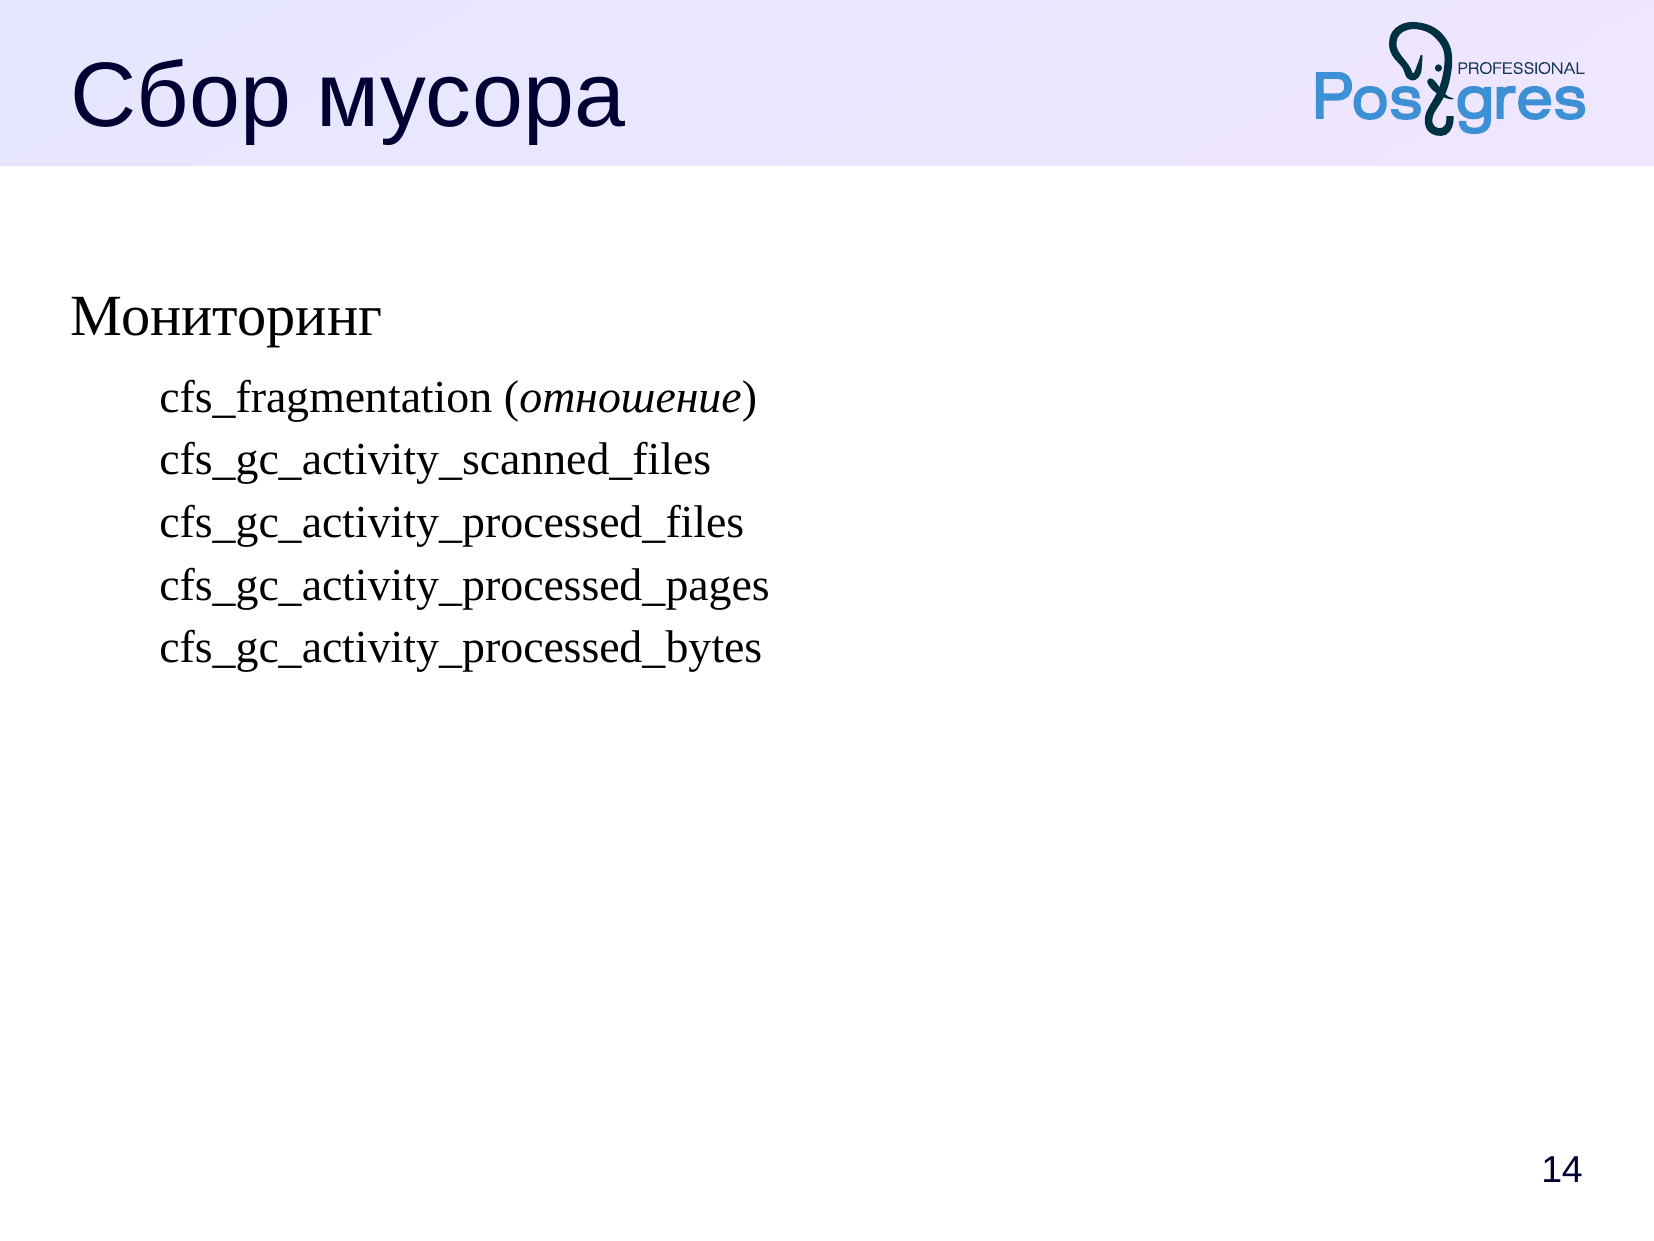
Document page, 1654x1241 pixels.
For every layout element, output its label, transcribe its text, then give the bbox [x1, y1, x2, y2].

title Сбор мусора [70, 43, 1241, 147]
list Мониторинг cfs_fragmentation (отношение) cfs_gc_activity_scanned_files cfs_gc_activity_processed_files cfs_gc_activity_processed_pages cfs_gc_activity_processed_bytes [70, 283, 1583, 1134]
